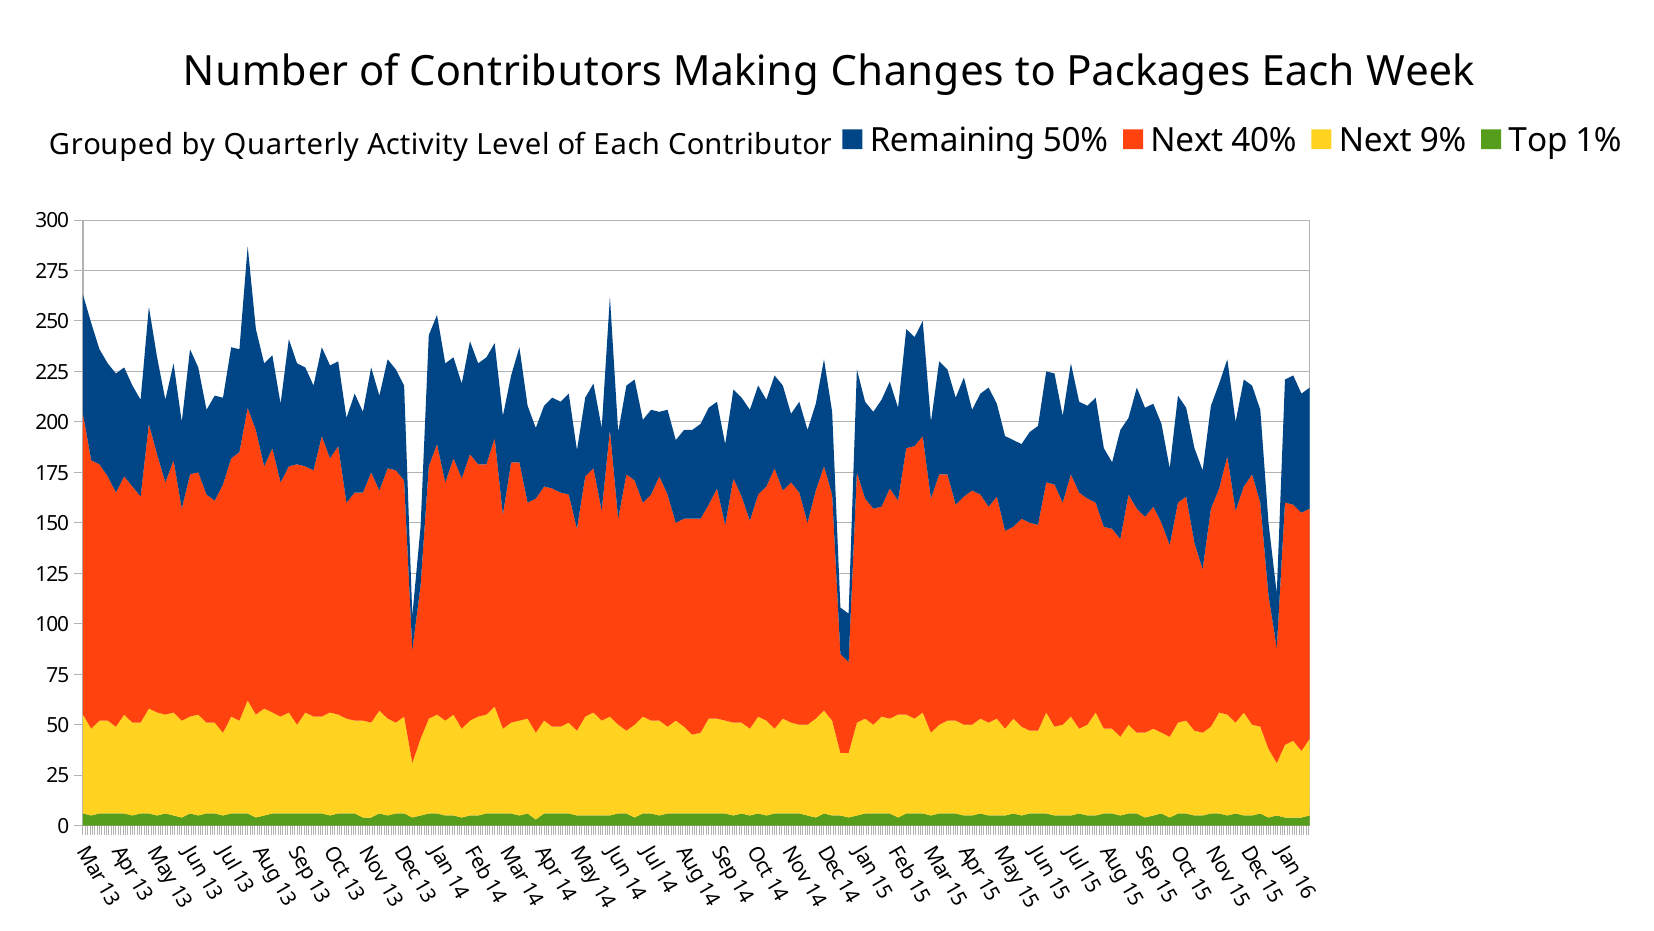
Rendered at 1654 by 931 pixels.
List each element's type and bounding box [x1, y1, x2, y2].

chart [2, 1, 1654, 931]
